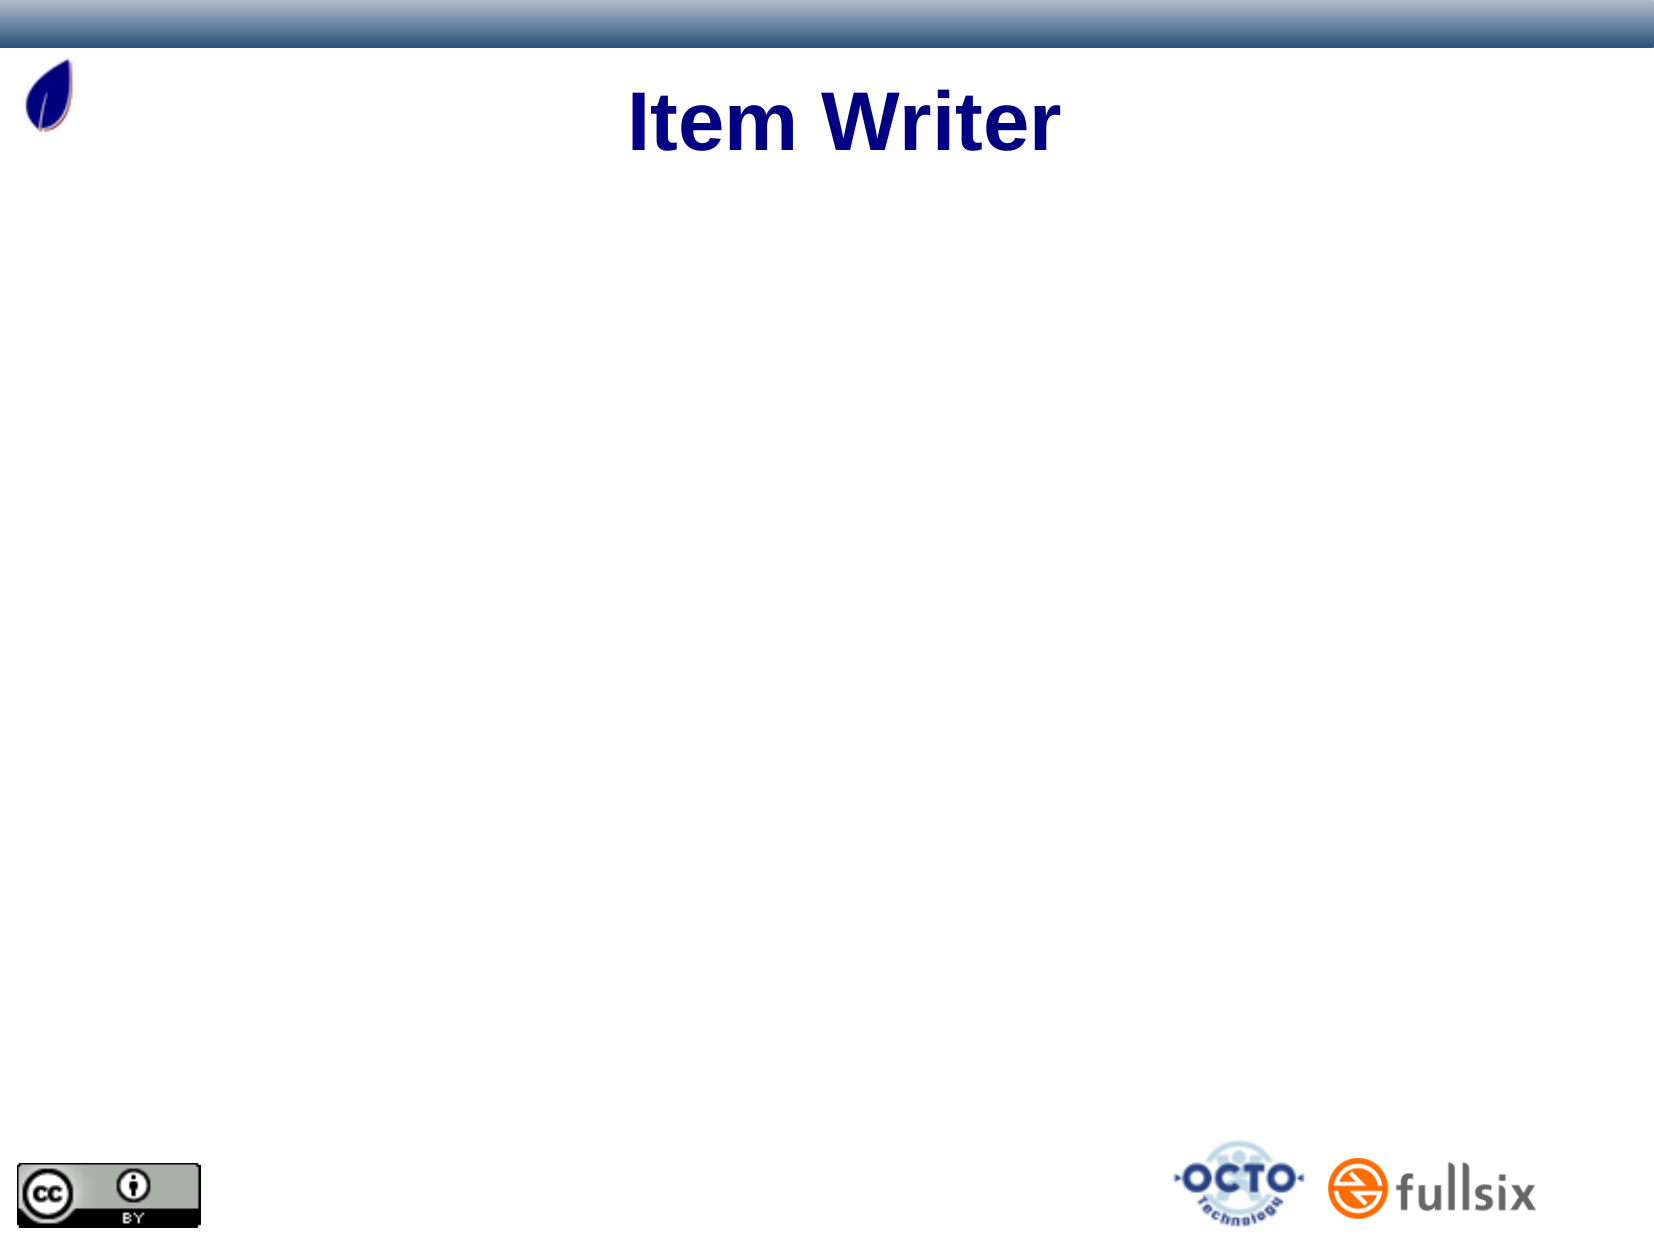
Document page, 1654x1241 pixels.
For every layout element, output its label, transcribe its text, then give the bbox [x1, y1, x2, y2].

picture [17, 1163, 201, 1228]
picture [1328, 1158, 1536, 1219]
picture [1166, 1138, 1313, 1235]
picture [14, 55, 89, 136]
title Item Writer [156, 55, 1534, 188]
